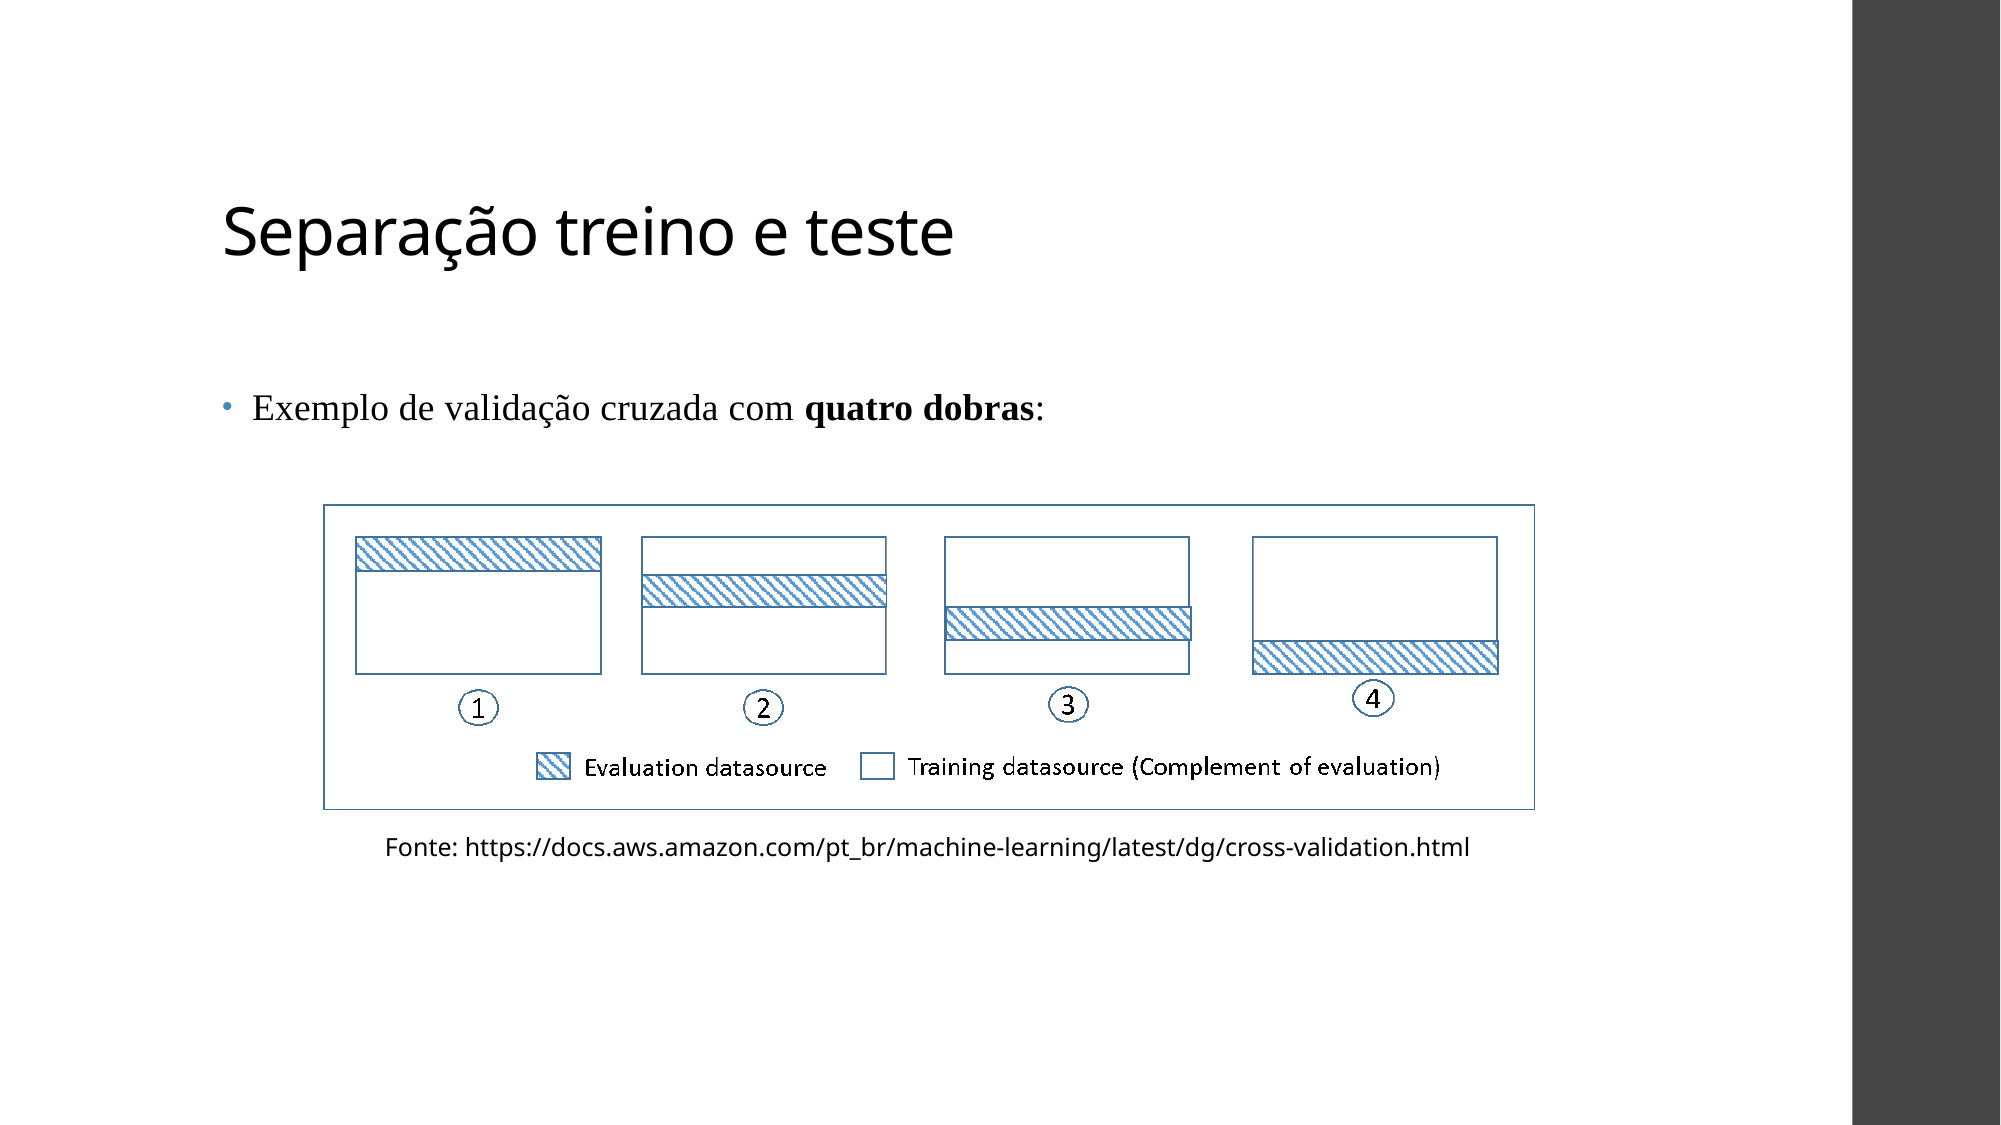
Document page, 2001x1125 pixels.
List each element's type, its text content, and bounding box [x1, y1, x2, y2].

title Separação treino e teste [206, 60, 1797, 278]
text_box Fonte: https://docs.aws.amazon.com/pt_br/machine-learning/latest/dg/cross-validation.html [370, 823, 1488, 869]
list Exemplo de validação cruzada com quatro dobras: [206, 299, 1617, 1014]
picture [323, 504, 1535, 810]
